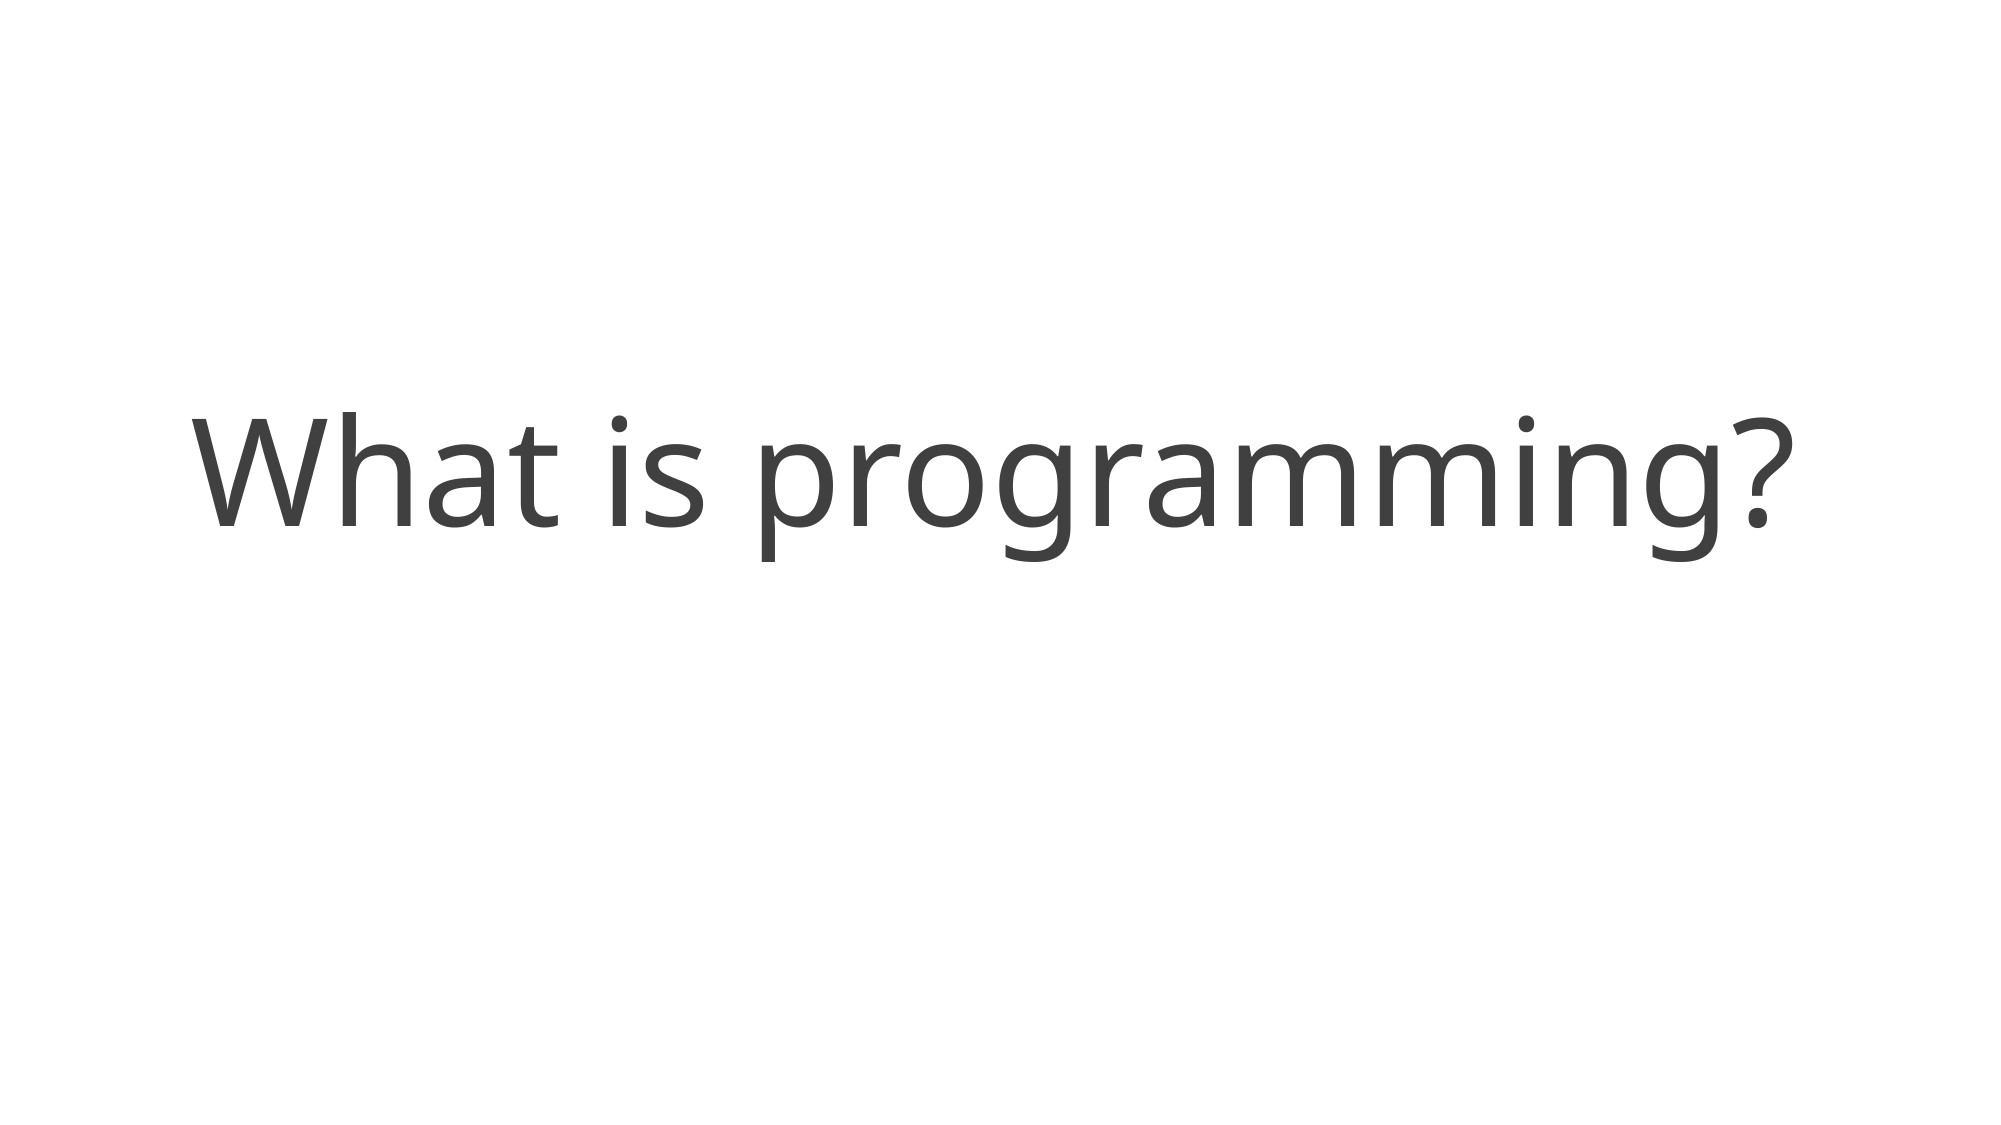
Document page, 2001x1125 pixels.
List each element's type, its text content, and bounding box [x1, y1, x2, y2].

title What is programming? [112, 337, 1876, 601]
